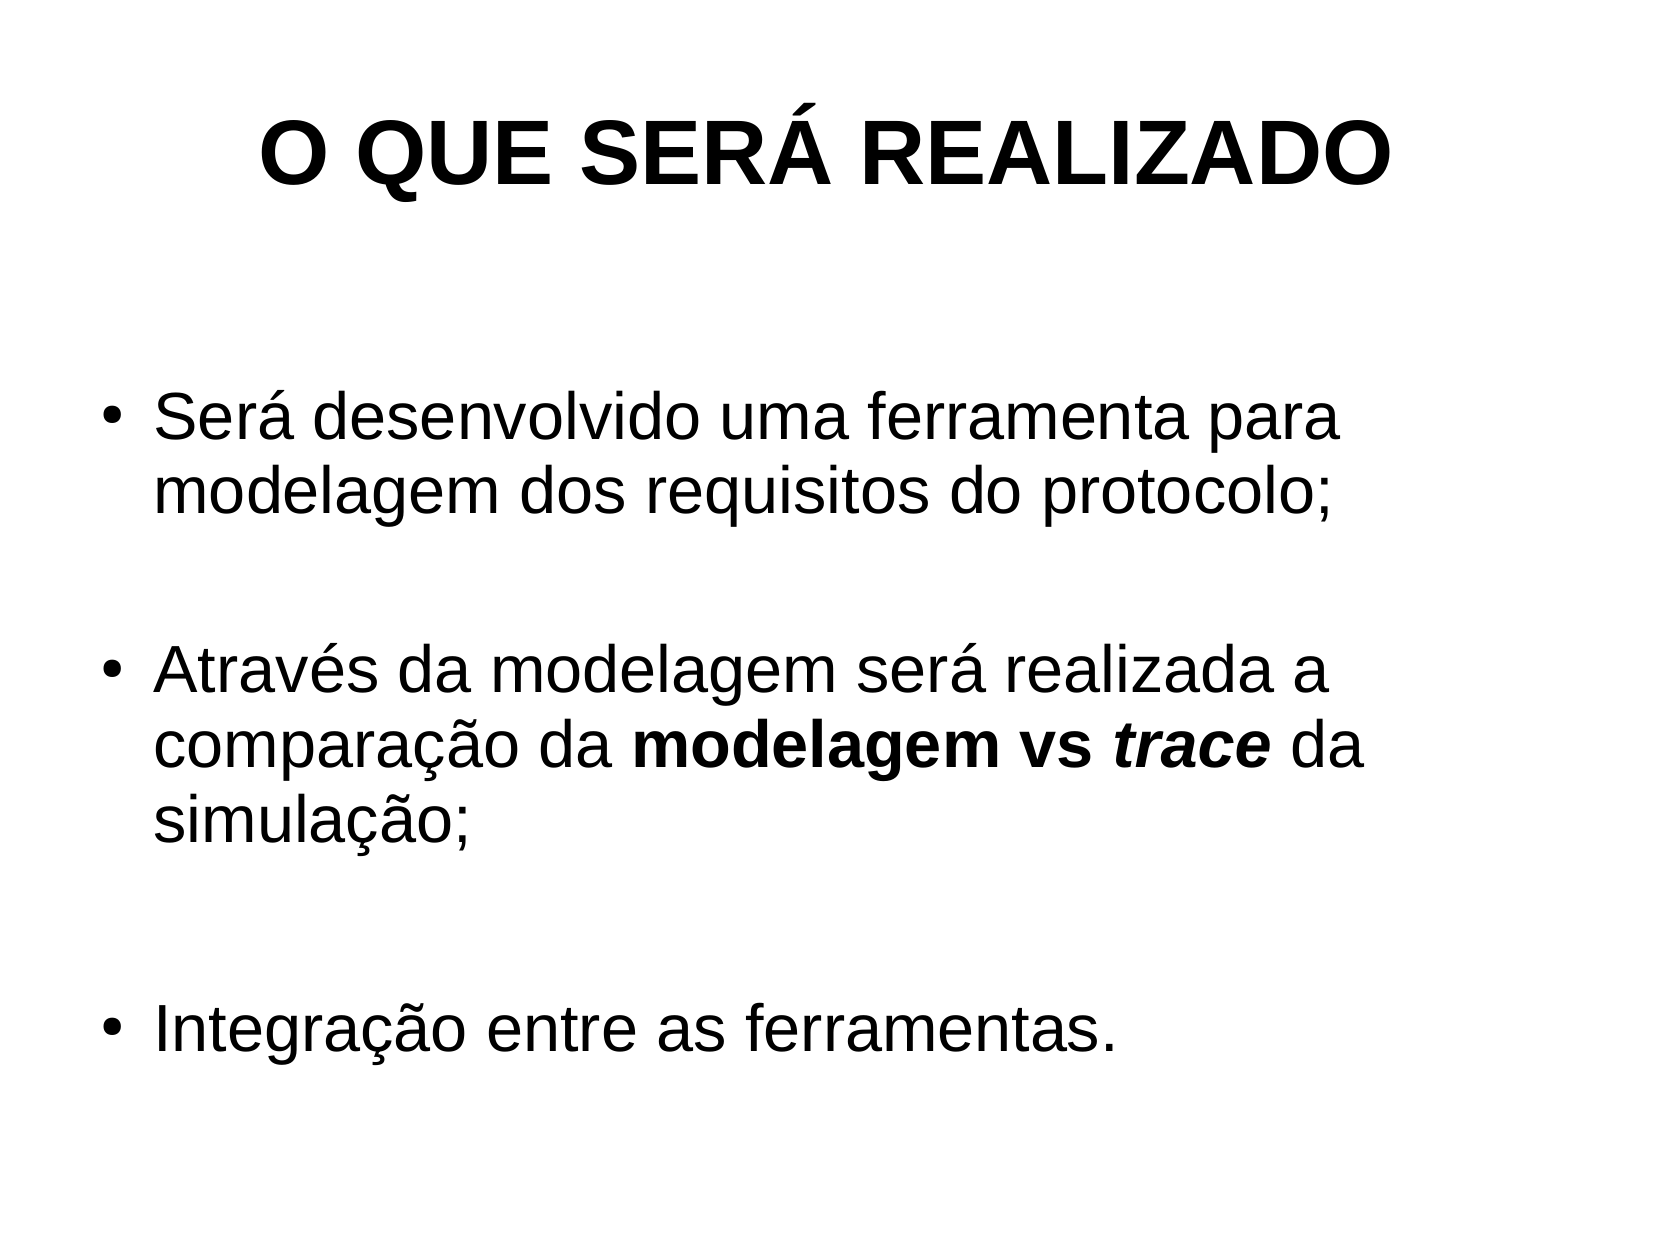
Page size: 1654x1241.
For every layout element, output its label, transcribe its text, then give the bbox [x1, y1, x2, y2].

list Será desenvolvido uma ferramenta para modelagem dos requisitos do protocolo; Através da modelagem será realizada a comparação da modelagem vs trace da simulação; Integração entre as ferramentas. [82, 378, 1571, 1198]
title O QUE SERÁ REALIZADO [82, 49, 1571, 257]
